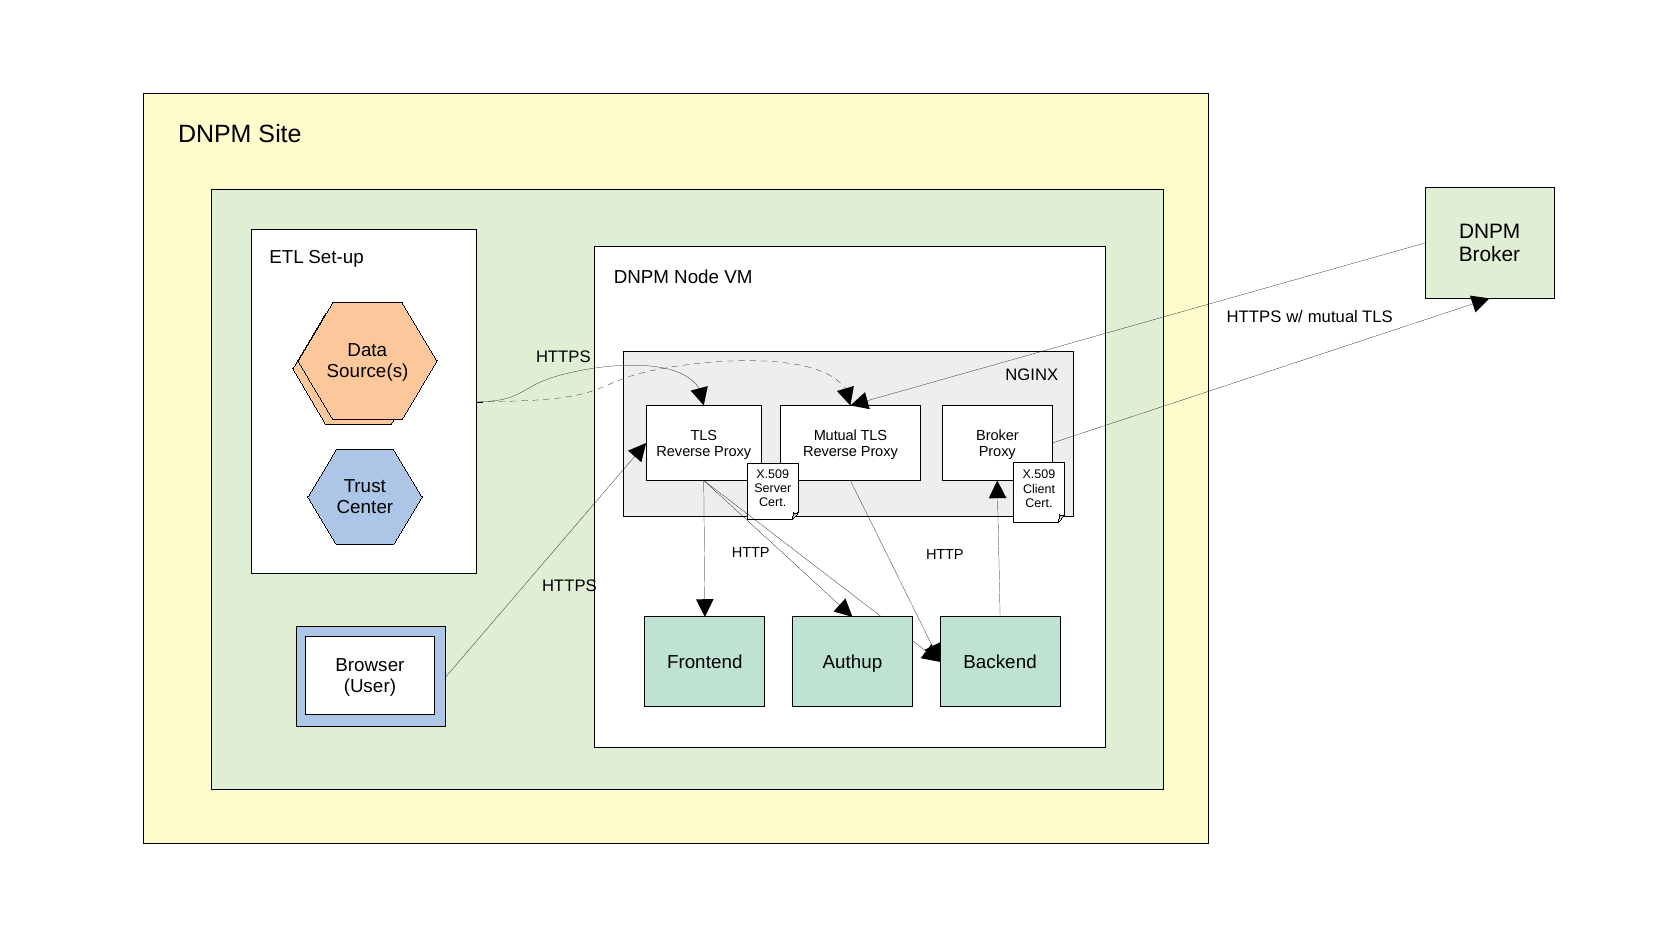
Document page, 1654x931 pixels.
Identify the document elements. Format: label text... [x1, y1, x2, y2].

text_box HTTP [911, 538, 979, 571]
text_box HTTPS [521, 340, 606, 374]
text_box [852, 305, 1209, 645]
text_box HTTPS [570, 367, 606, 374]
text_box NGINX [990, 357, 1017, 365]
text_box ETL Set-up [254, 238, 379, 280]
text_box HTTP [717, 537, 785, 569]
text_box [724, 497, 747, 519]
text_box [143, 93, 1209, 844]
text_box Frontend [644, 616, 765, 707]
text_box [706, 481, 747, 512]
text_box HTTP [767, 537, 785, 553]
text_box [749, 520, 775, 537]
text_box Mutual TLS Reverse Proxy [780, 405, 921, 481]
text_box Authup [792, 616, 913, 707]
text_box HTTPS [527, 569, 537, 580]
text_box [757, 481, 930, 649]
text_box Broker Proxy [942, 405, 1053, 481]
text_box [785, 544, 878, 616]
text_box HTTPS [527, 569, 612, 603]
text_box NGINX [990, 357, 1074, 391]
text_box DNPM Site [163, 112, 374, 160]
text_box Trust Center [307, 449, 423, 545]
text_box DNPM Node VM [599, 258, 792, 295]
text_box X.509 Server Cert. [747, 463, 799, 520]
text_box Browser (User) [305, 636, 435, 715]
text_box TLS Reverse Proxy [646, 405, 762, 481]
text_box Data Source(s) [297, 302, 438, 420]
text_box Backend [940, 616, 1061, 707]
text_box X.509 Client Cert. [1013, 462, 1065, 523]
text_box DNPM Broker [1425, 187, 1555, 299]
text_box HTTPS w/ mutual TLS [1211, 300, 1408, 334]
